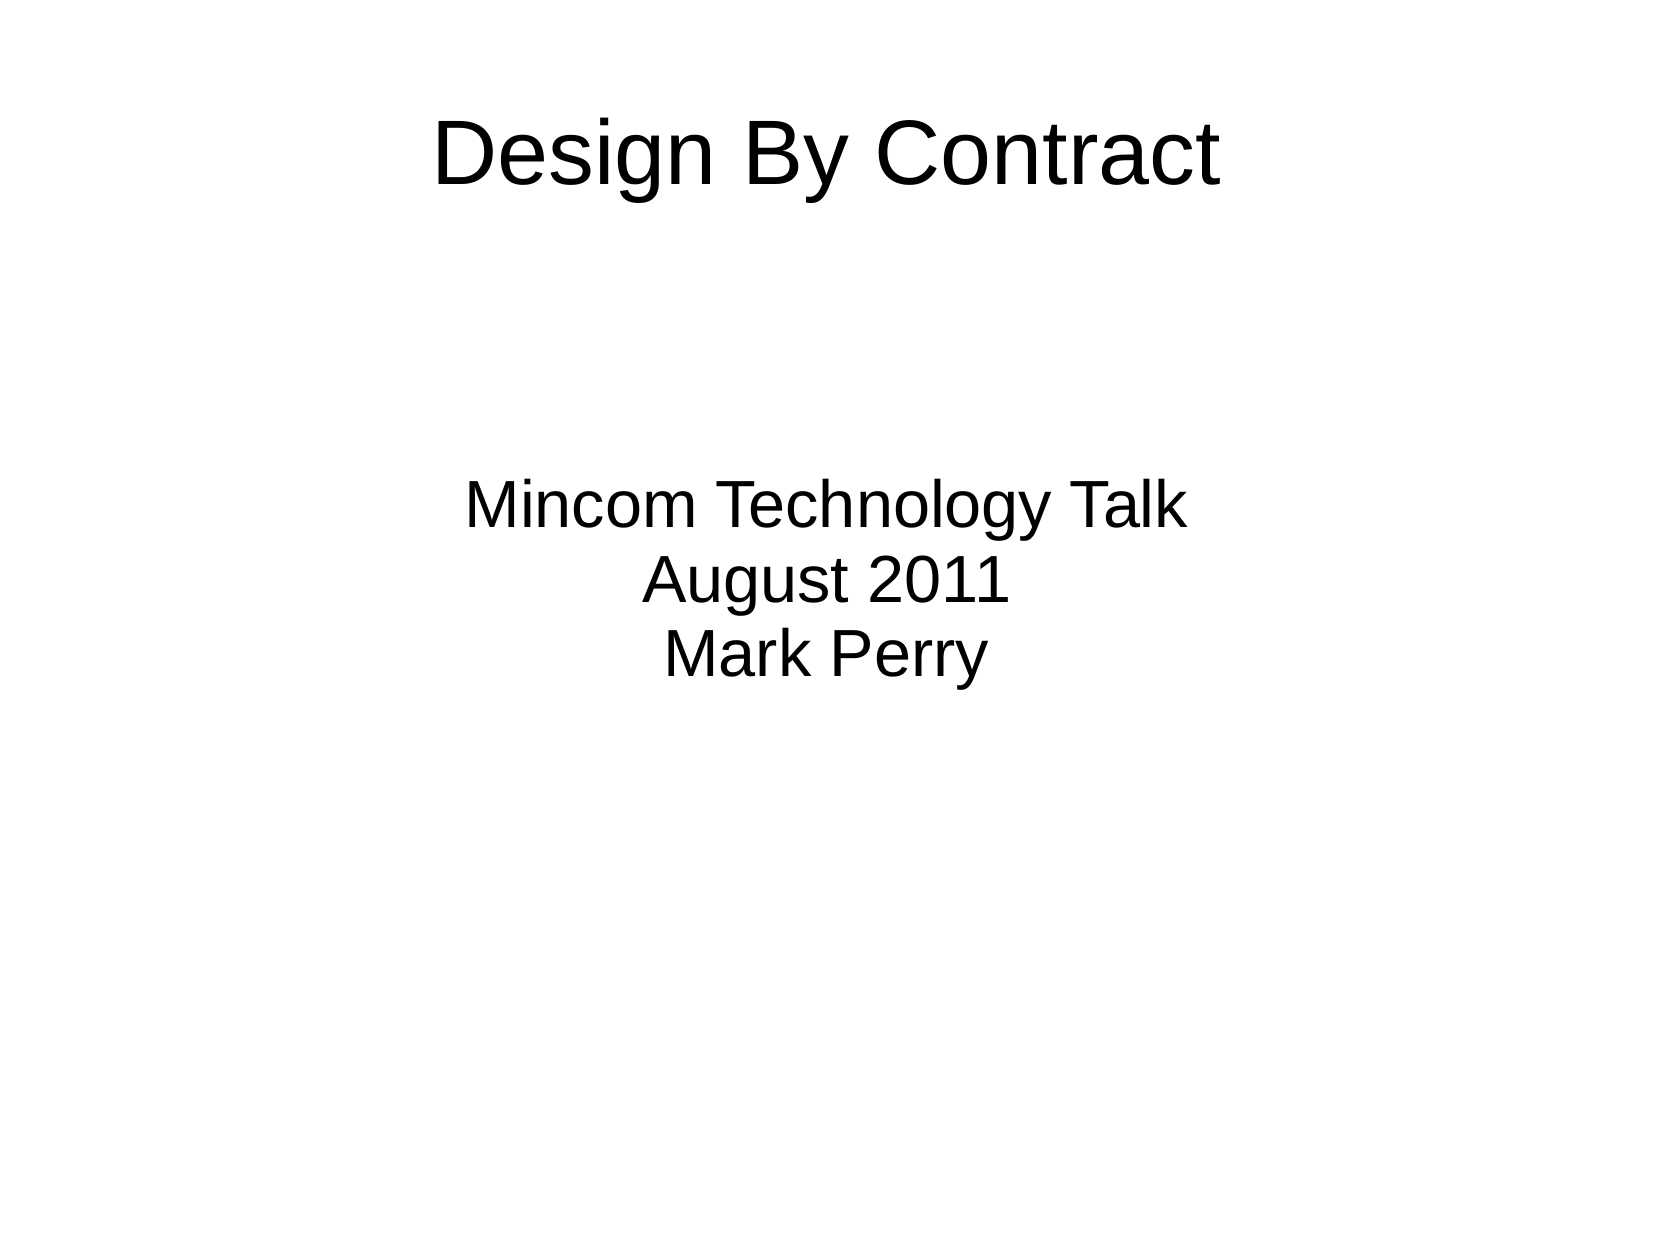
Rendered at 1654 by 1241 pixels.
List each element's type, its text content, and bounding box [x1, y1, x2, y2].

subtitle Mincom Technology Talk August 2011 Mark Perry [82, 49, 1571, 1109]
